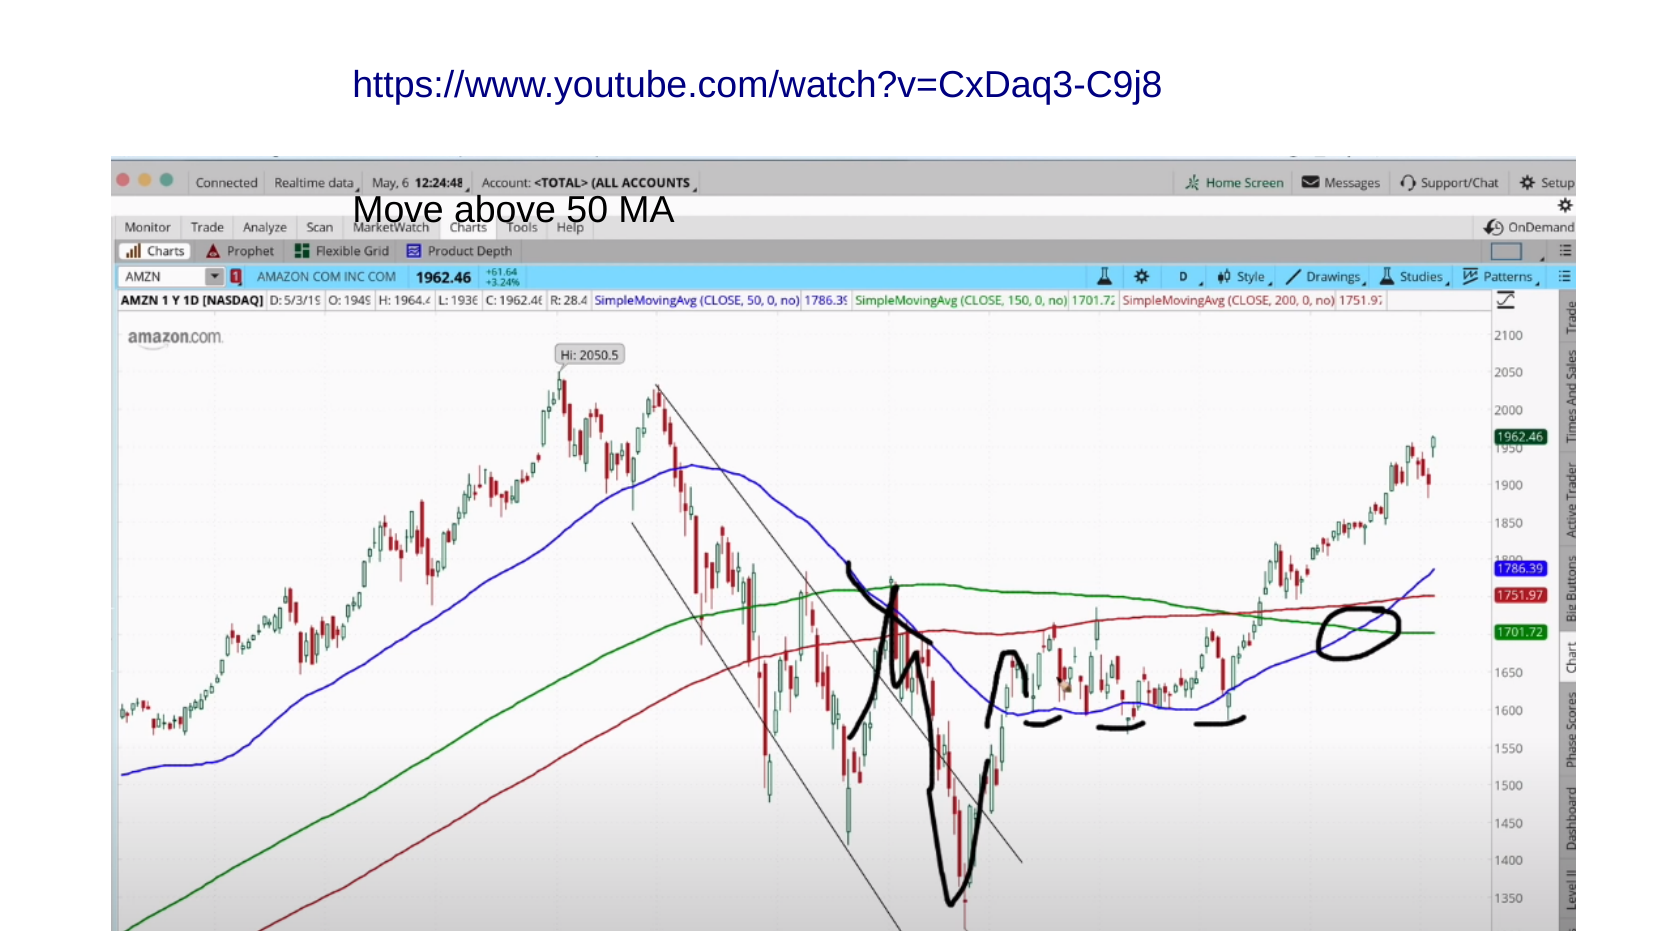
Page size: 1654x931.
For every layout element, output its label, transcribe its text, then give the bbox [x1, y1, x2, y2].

text_box https://www.youtube.com/watch?v=CxDaq3-C9j8 Move above 50 MA [337, 55, 1178, 239]
picture [111, 156, 1576, 931]
